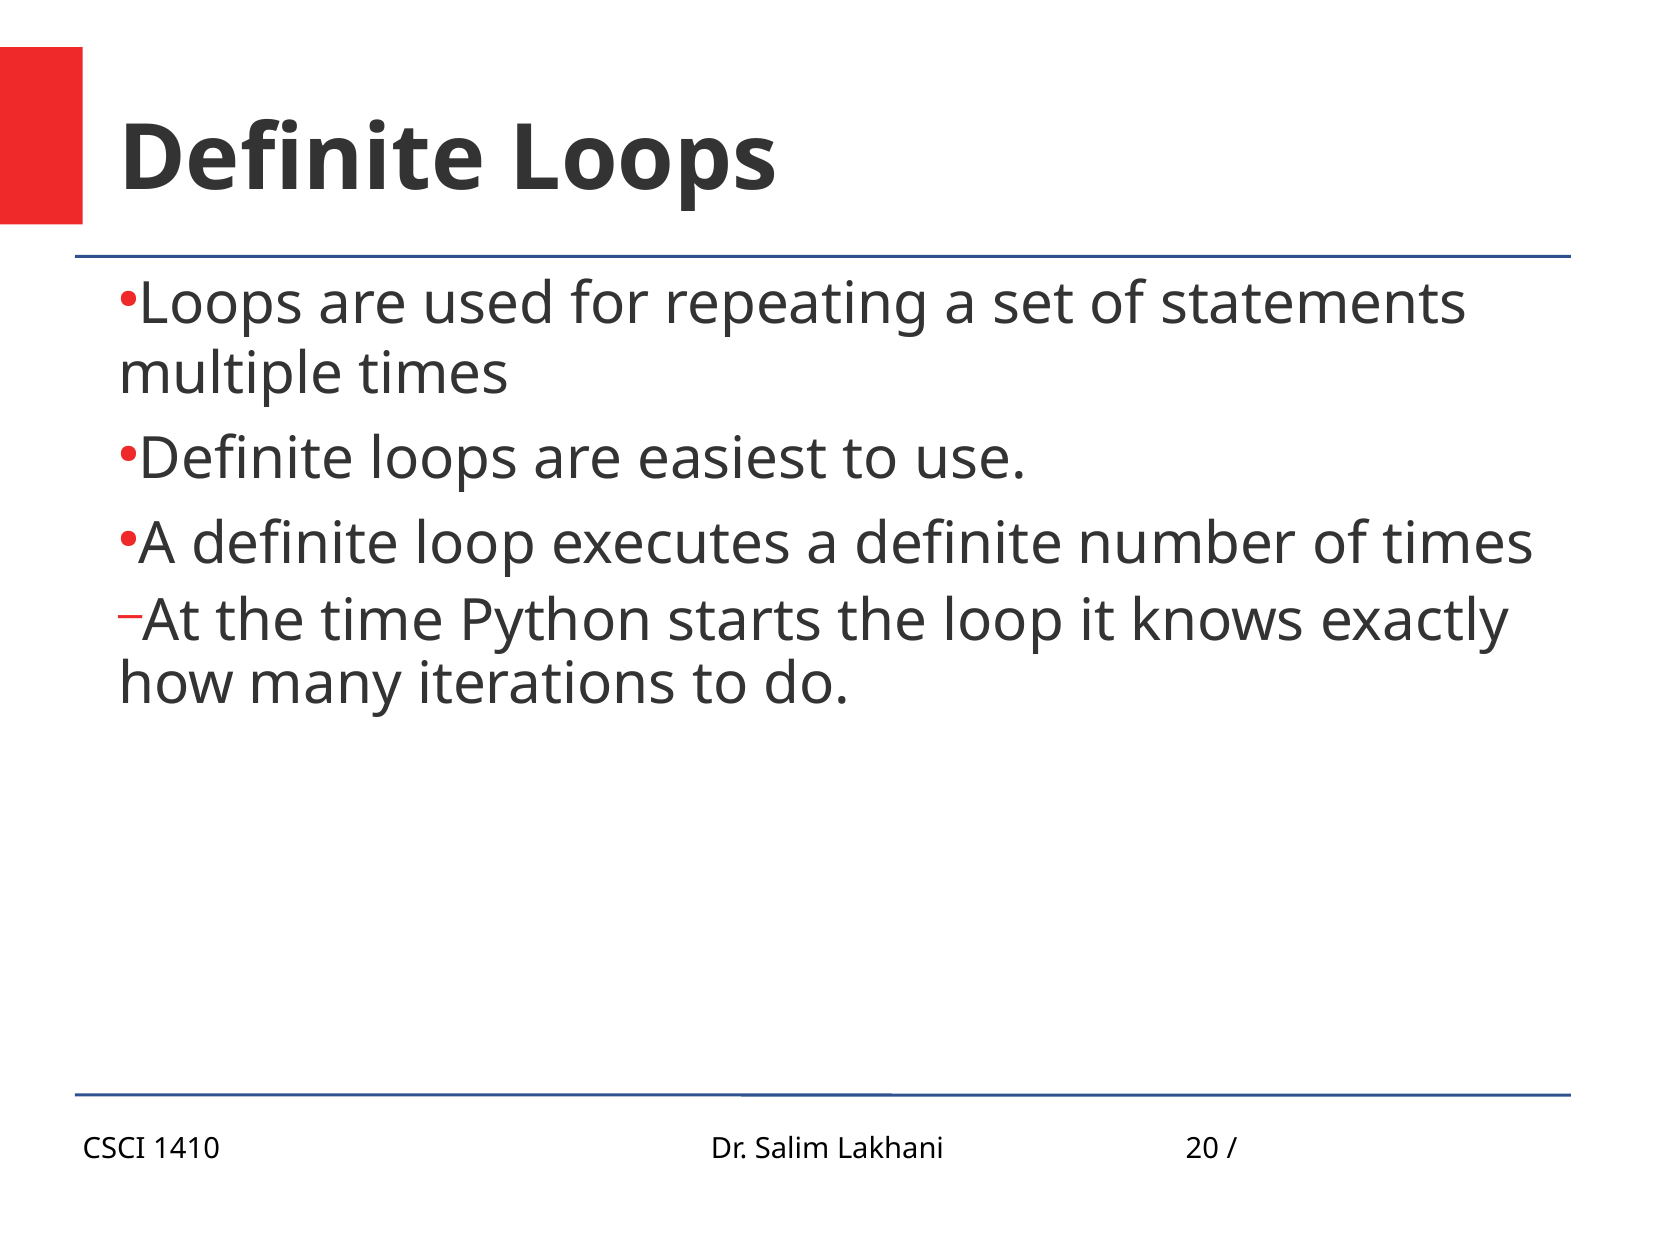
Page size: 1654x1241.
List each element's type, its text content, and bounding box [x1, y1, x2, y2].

text_box Dr. Salim Lakhani [565, 1129, 1090, 1216]
list Loops are used for repeating a set of statements multiple times Definite loops are easiest to use. A definite loop executes a definite number of times At the time Python starts the loop it knows exactly how many iterations to do. [118, 265, 1536, 1081]
text_box / [1185, 1129, 1571, 1216]
title Definite Loops [118, 49, 1571, 257]
text_box CSCI 1410 [82, 1129, 468, 1216]
